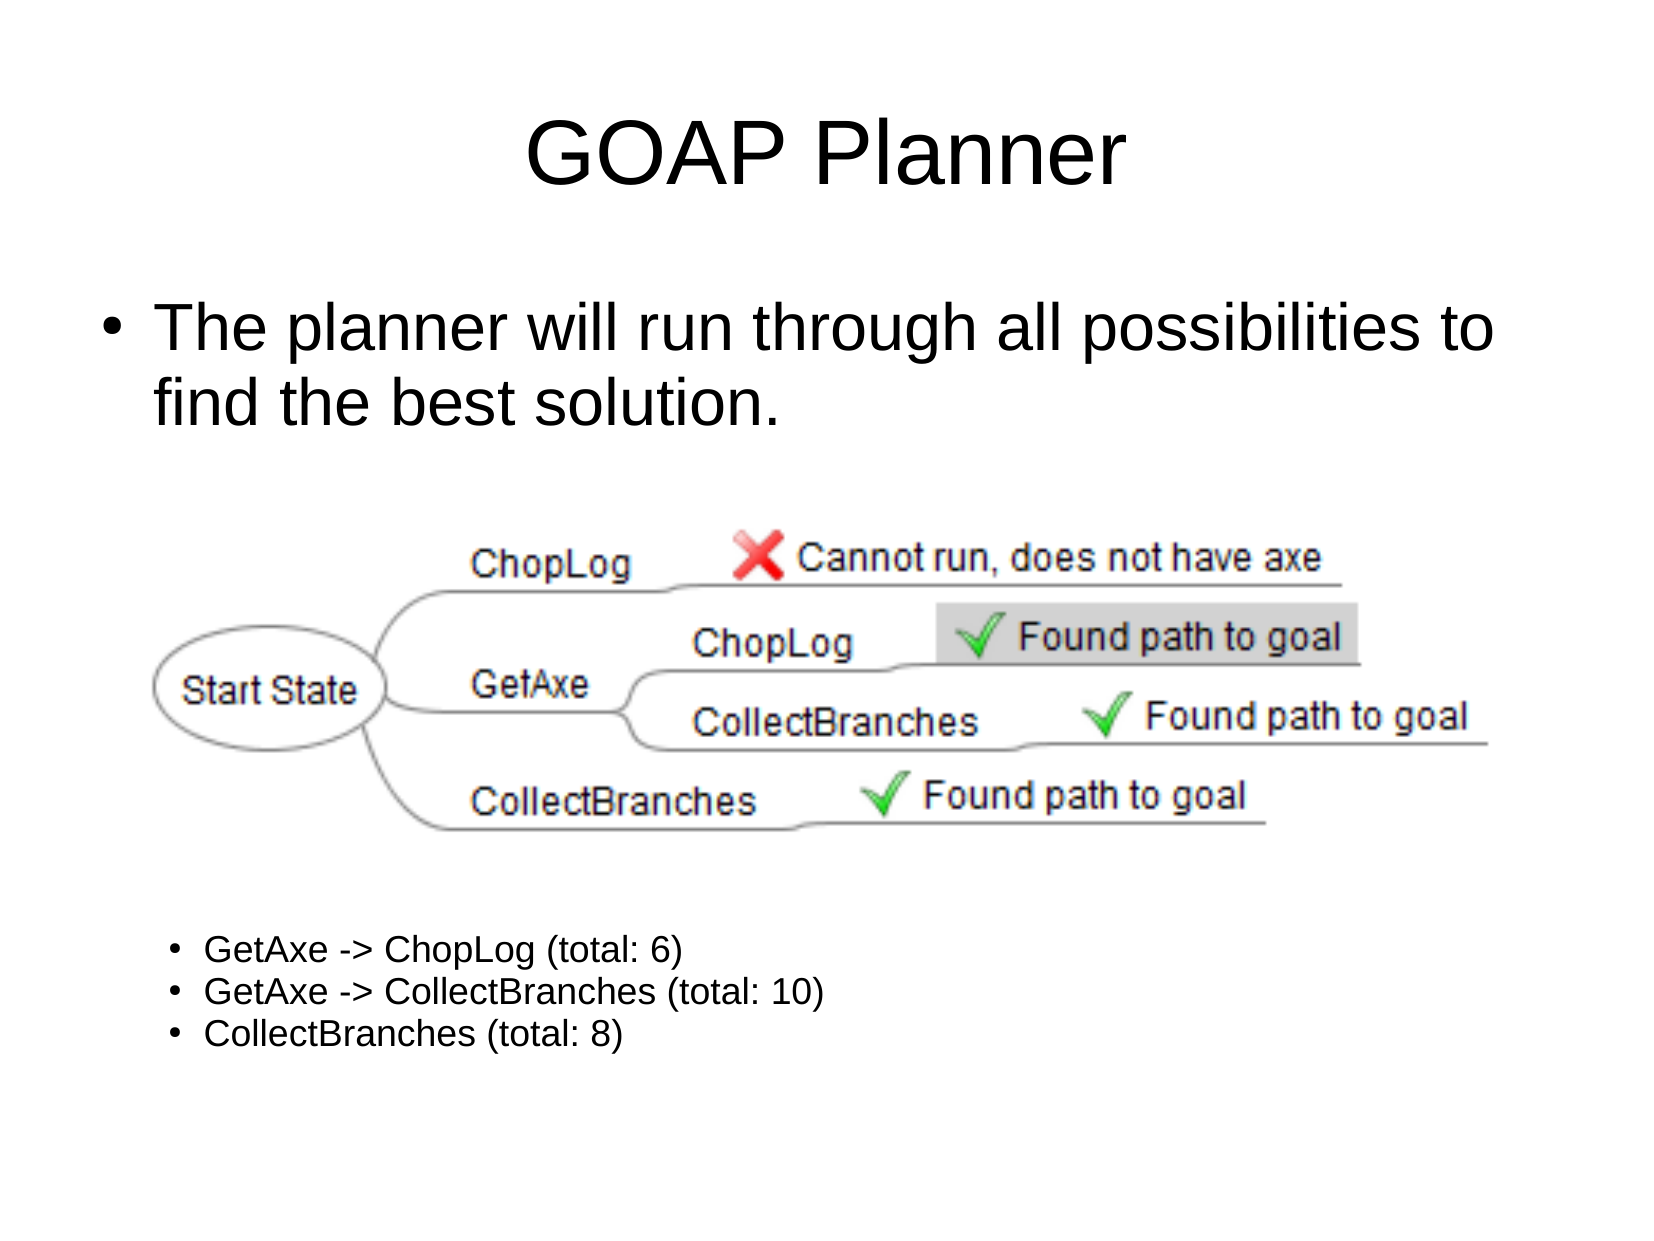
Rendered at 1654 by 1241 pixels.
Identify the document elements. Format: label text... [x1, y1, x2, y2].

list The planner will run through all possibilities to find the best solution. [82, 290, 1571, 496]
text_box GetAxe -> ChopLog (total: 6) GetAxe -> CollectBranches (total: 10) CollectBranches (total: 8) [153, 921, 1465, 1063]
picture [0, 496, 1654, 886]
list The planner will run through all possibilities to find the best solution. [82, 886, 1571, 1109]
title GOAP Planner [82, 49, 1571, 257]
